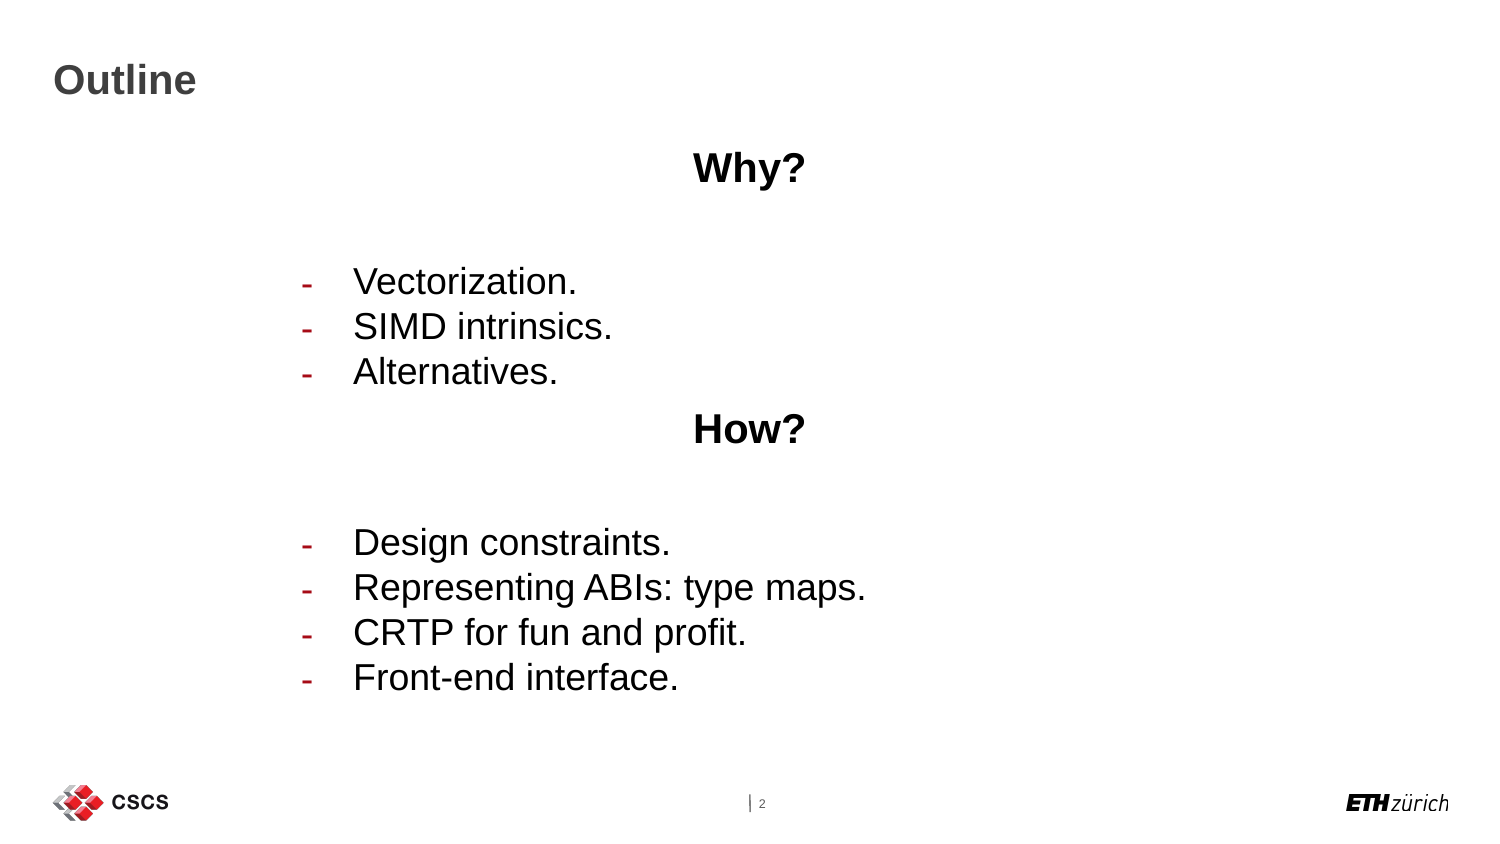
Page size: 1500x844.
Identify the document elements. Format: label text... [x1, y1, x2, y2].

list Why? Vectorization. SIMD intrinsics. Alternatives. How? Design constraints. Representing ABIs: type maps. CRTP for fun and profit. Front-end interface. [53, 133, 1447, 767]
slide_number <number> [750, 794, 798, 813]
picture [1346, 794, 1448, 811]
title Outline [53, 5, 1447, 112]
picture [43, 775, 177, 830]
